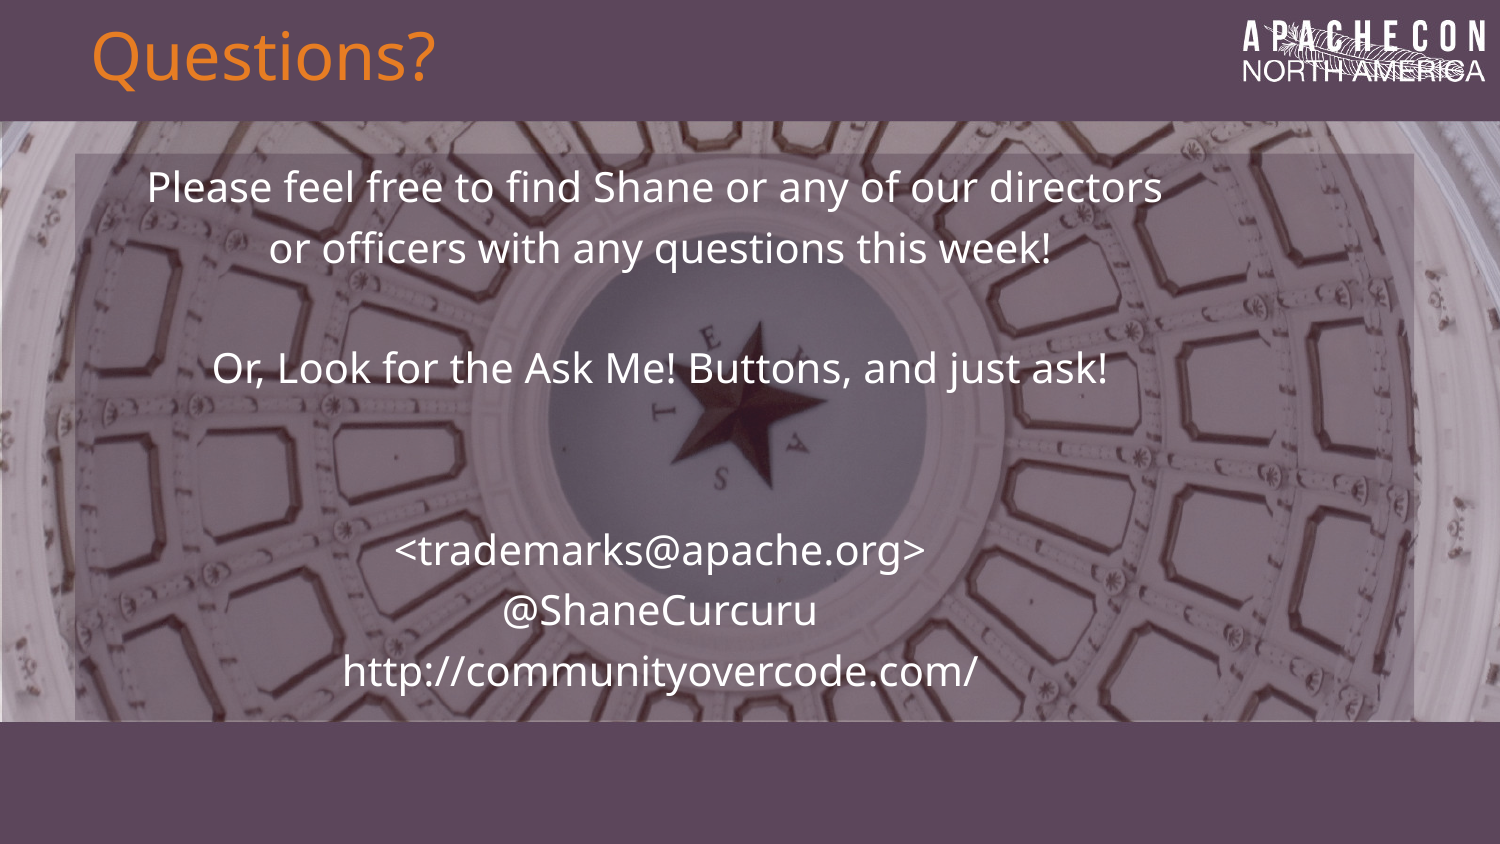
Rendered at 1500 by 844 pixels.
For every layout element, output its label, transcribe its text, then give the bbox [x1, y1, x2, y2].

picture [0, 0, 1500, 844]
text_box Please feel free to find Shane or any of our directors or officers with any questions this week! Or, Look for the Ask Me! Buttons, and just ask! <trademarks@apache.org> @ShaneCurcuru http://communityovercode.com/ [75, 153, 1415, 721]
text_box Questions? [75, 6, 1116, 107]
